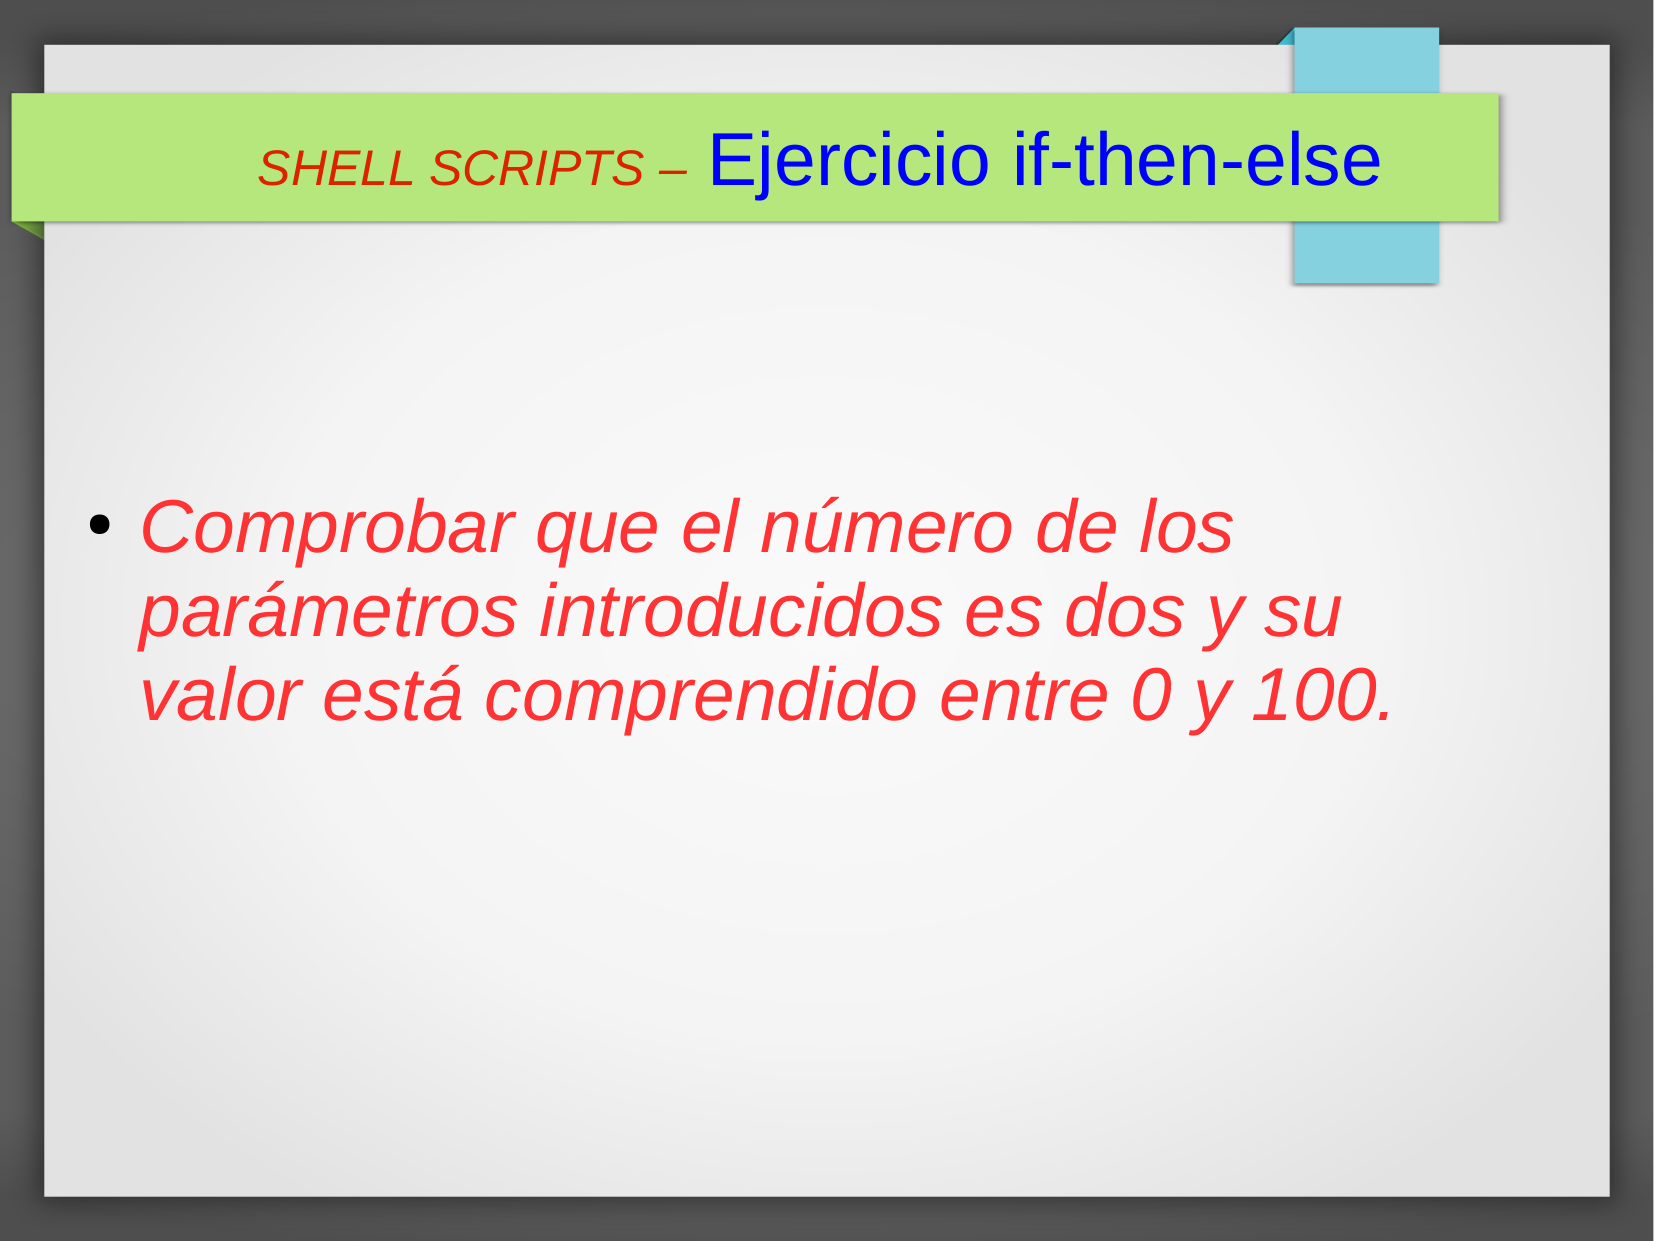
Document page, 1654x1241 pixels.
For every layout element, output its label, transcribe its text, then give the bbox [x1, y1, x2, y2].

list Comprobar que el número de los parámetros introducidos es dos y su valor está comprendido entre 0 y 100. [68, 484, 1512, 1241]
title SHELL SCRIPTS – Ejercicio if-then-else [70, 106, 1571, 213]
picture [0, 0, 1654, 1241]
